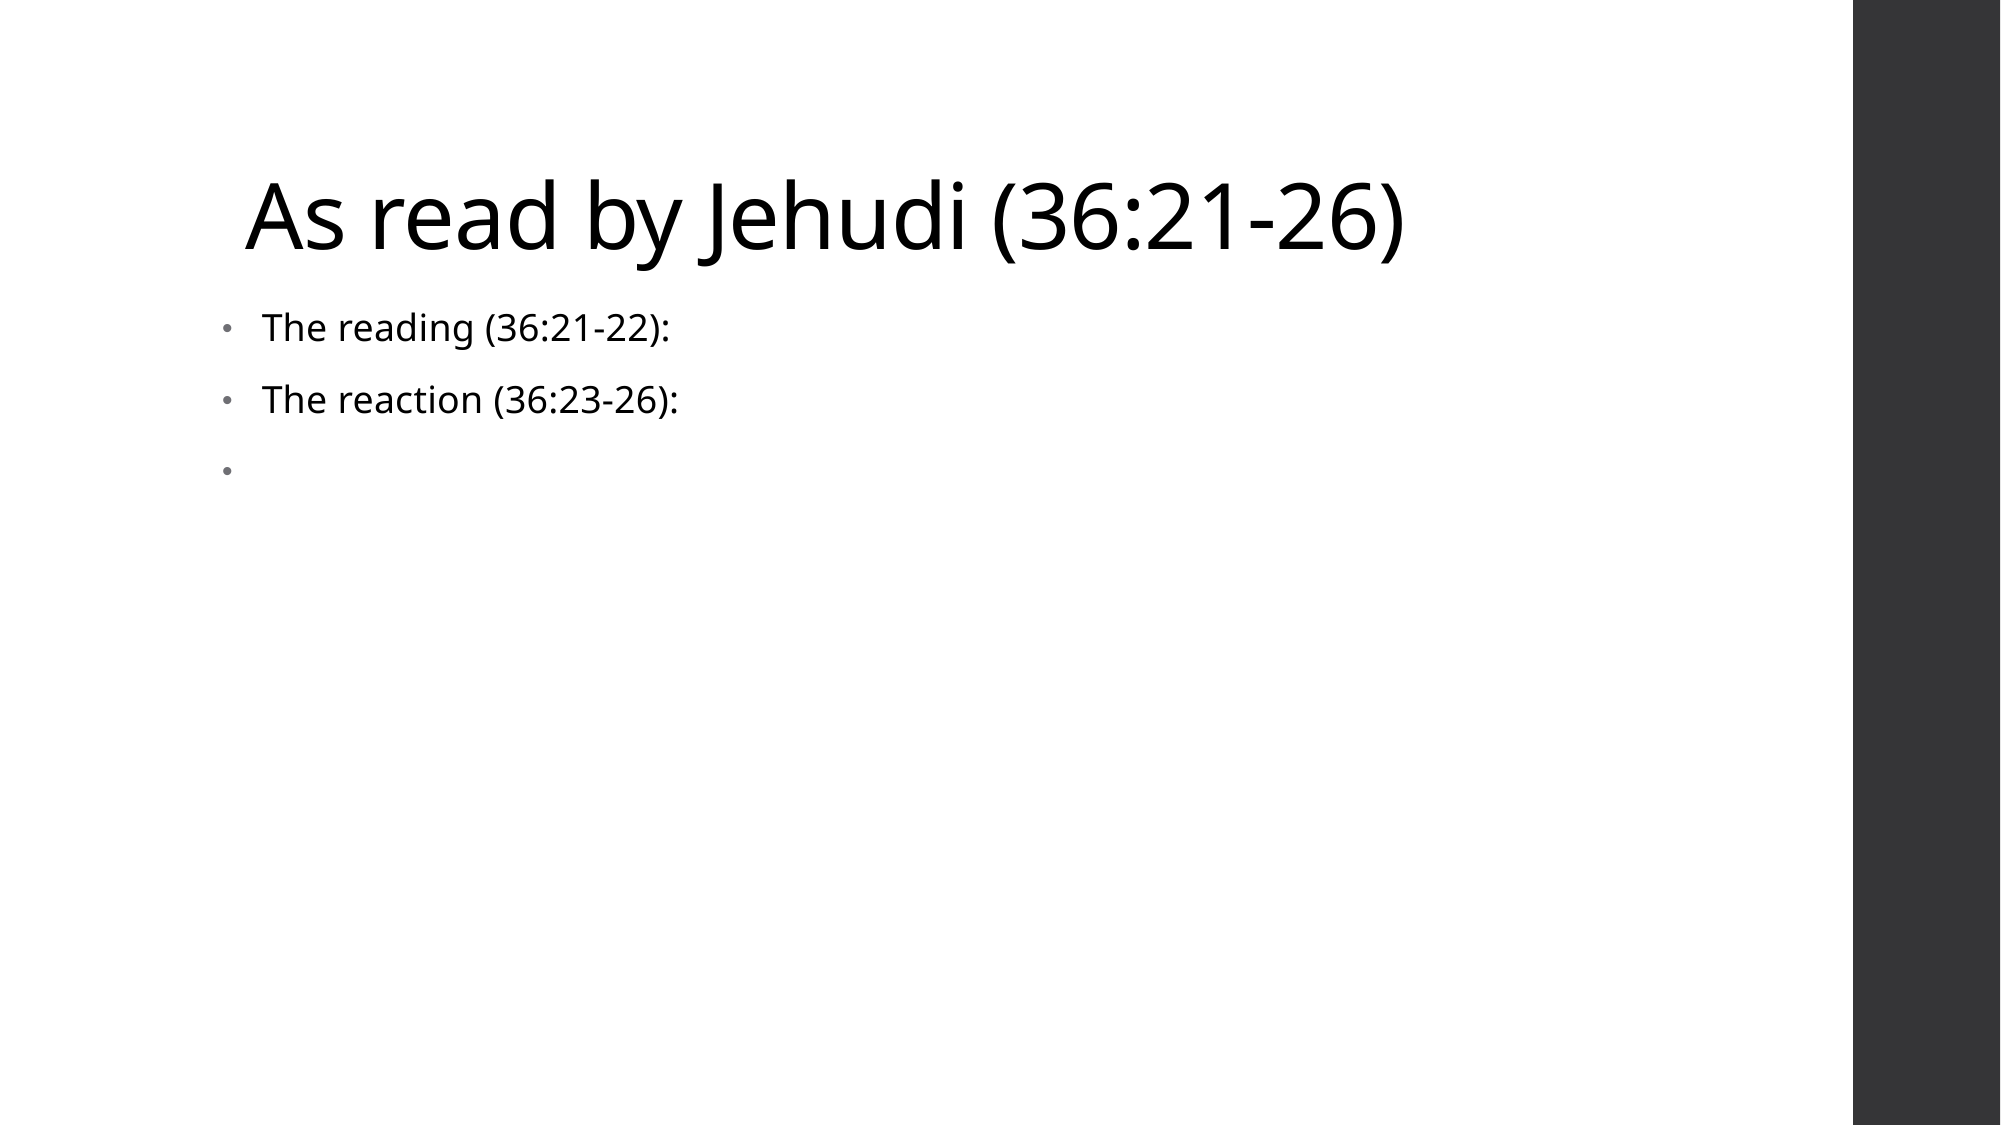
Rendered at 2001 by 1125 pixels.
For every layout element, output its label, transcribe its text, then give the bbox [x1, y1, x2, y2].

list The reading (36:21-22): The reaction (36:23-26): [206, 299, 1617, 1014]
title As read by Jehudi (36:21-26) [206, 60, 1797, 278]
